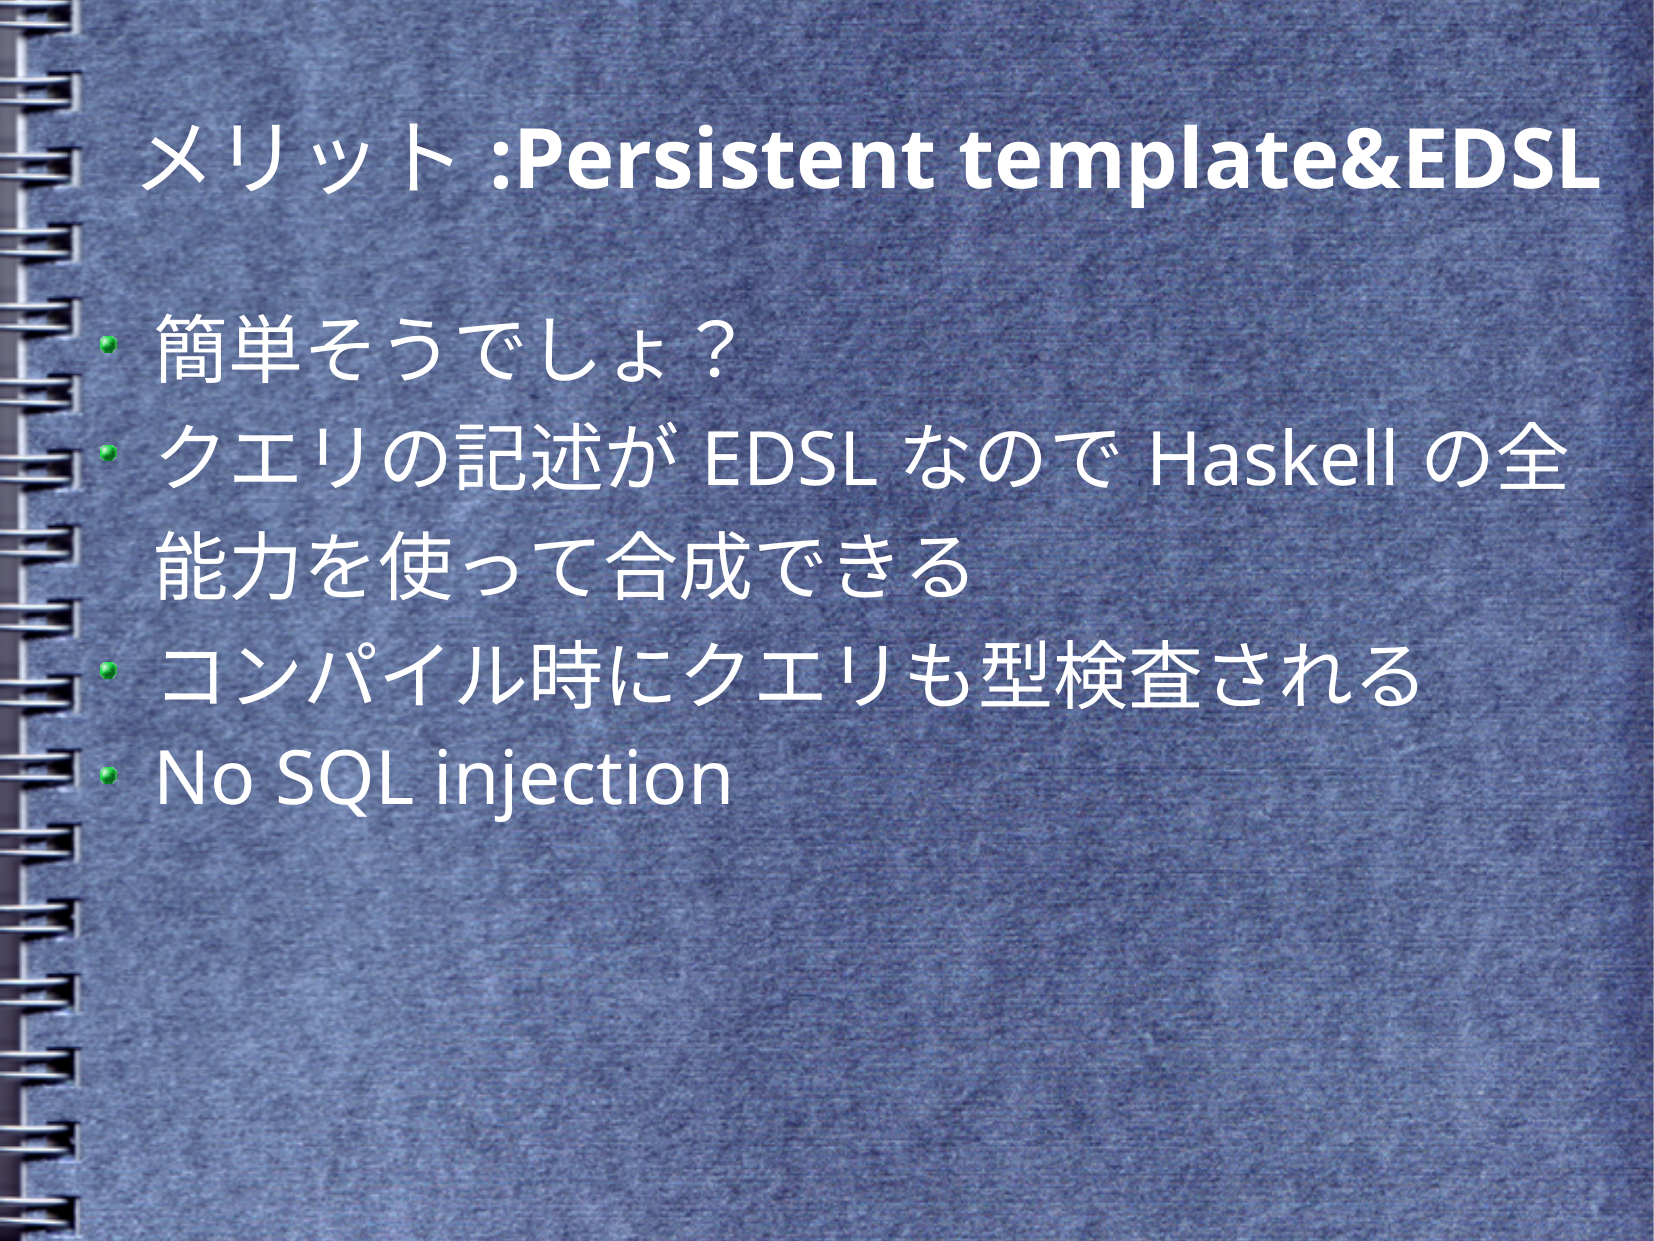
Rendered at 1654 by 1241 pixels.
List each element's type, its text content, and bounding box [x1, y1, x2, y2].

picture [0, 0, 1654, 1241]
title メリット:Persistent template&EDSL [82, 49, 1654, 257]
list 簡単そうでしょ？ クエリの記述がEDSLなのでHaskellの全能力を使って合成できる コンパイル時にクエリも型検査される No SQL injection [82, 290, 1571, 1109]
